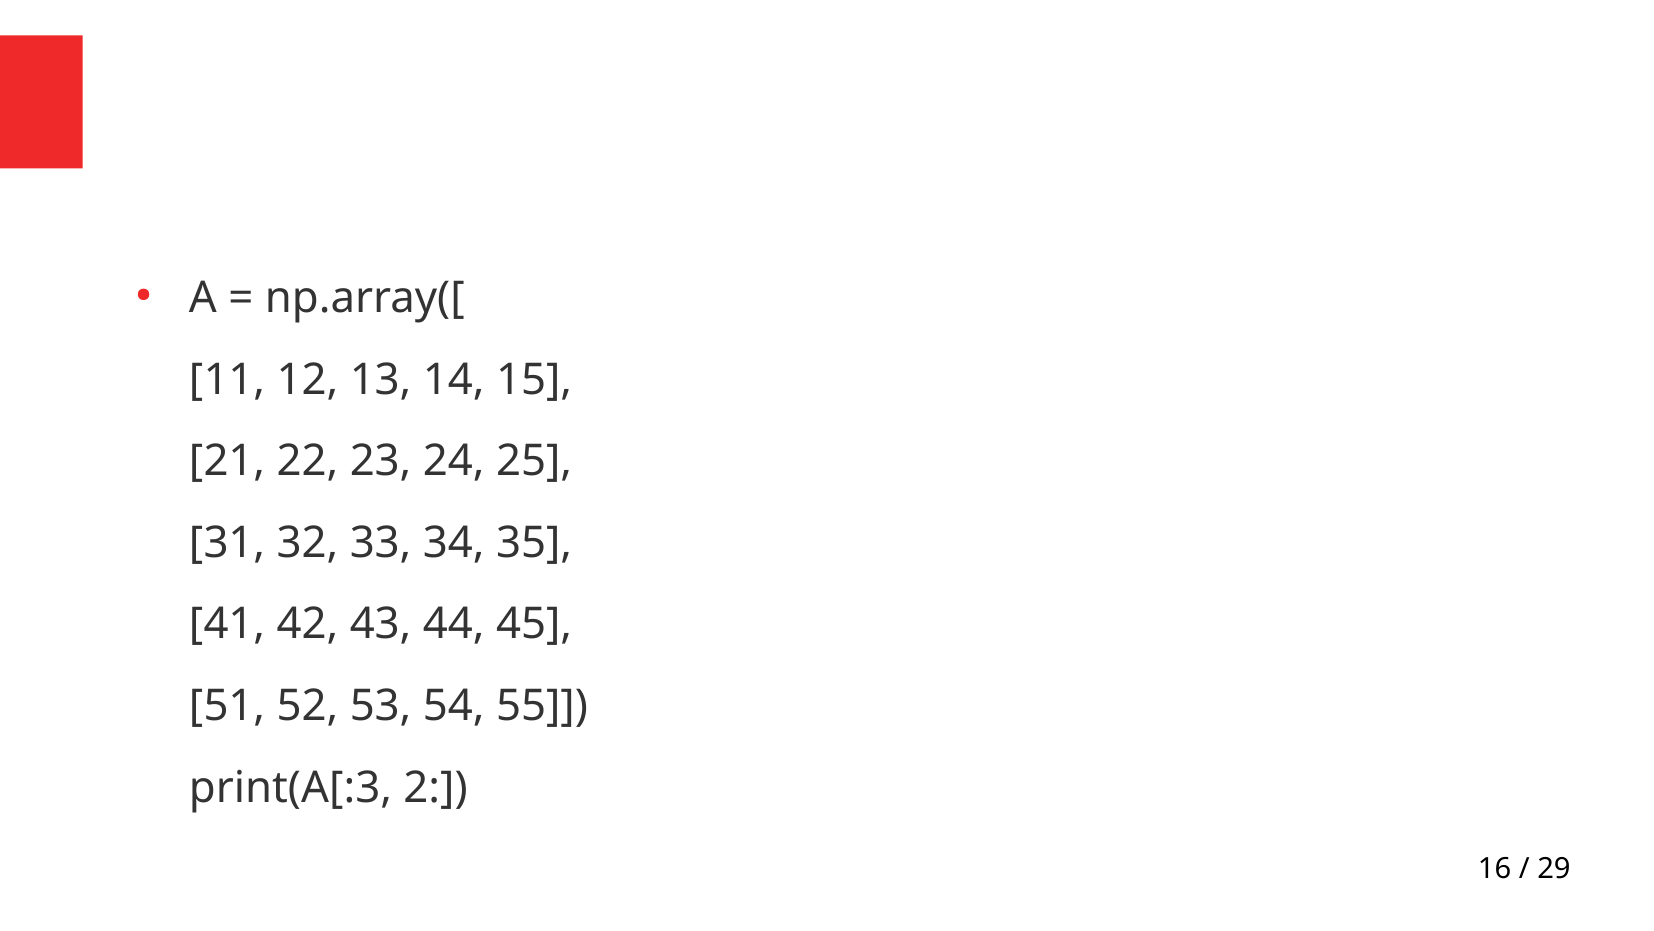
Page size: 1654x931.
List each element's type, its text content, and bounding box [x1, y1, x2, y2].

list A = np.array([ [11, 12, 13, 14, 15], [21, 22, 23, 24, 25], [31, 32, 33, 34, 35], [41, 42, 43, 44, 45], [51, 52, 53, 54, 55]]) print(A[:3, 2:]) [118, 265, 1536, 806]
